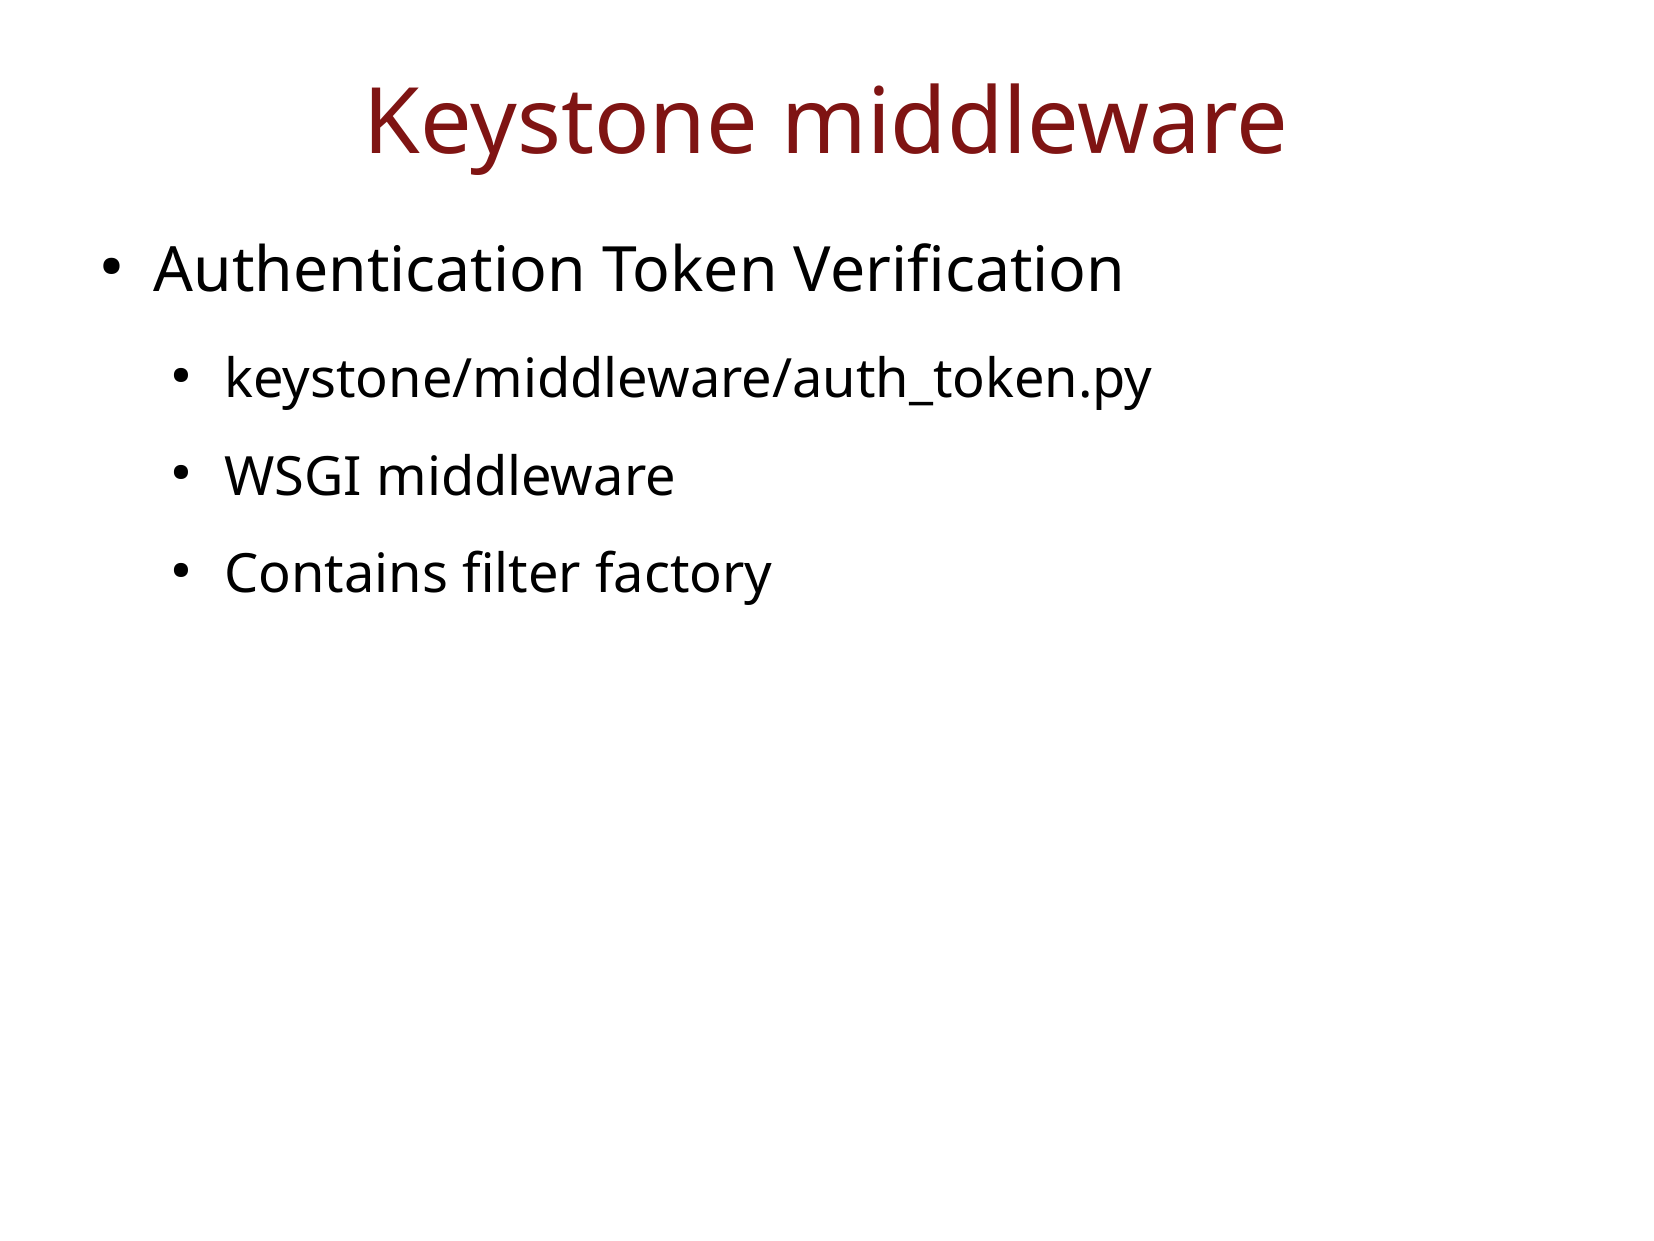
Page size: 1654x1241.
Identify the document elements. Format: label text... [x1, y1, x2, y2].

title Keystone middleware [82, 56, 1571, 181]
list Authentication Token Verification keystone/middleware/auth_token.py WSGI middleware Contains filter factory [82, 225, 1571, 1044]
